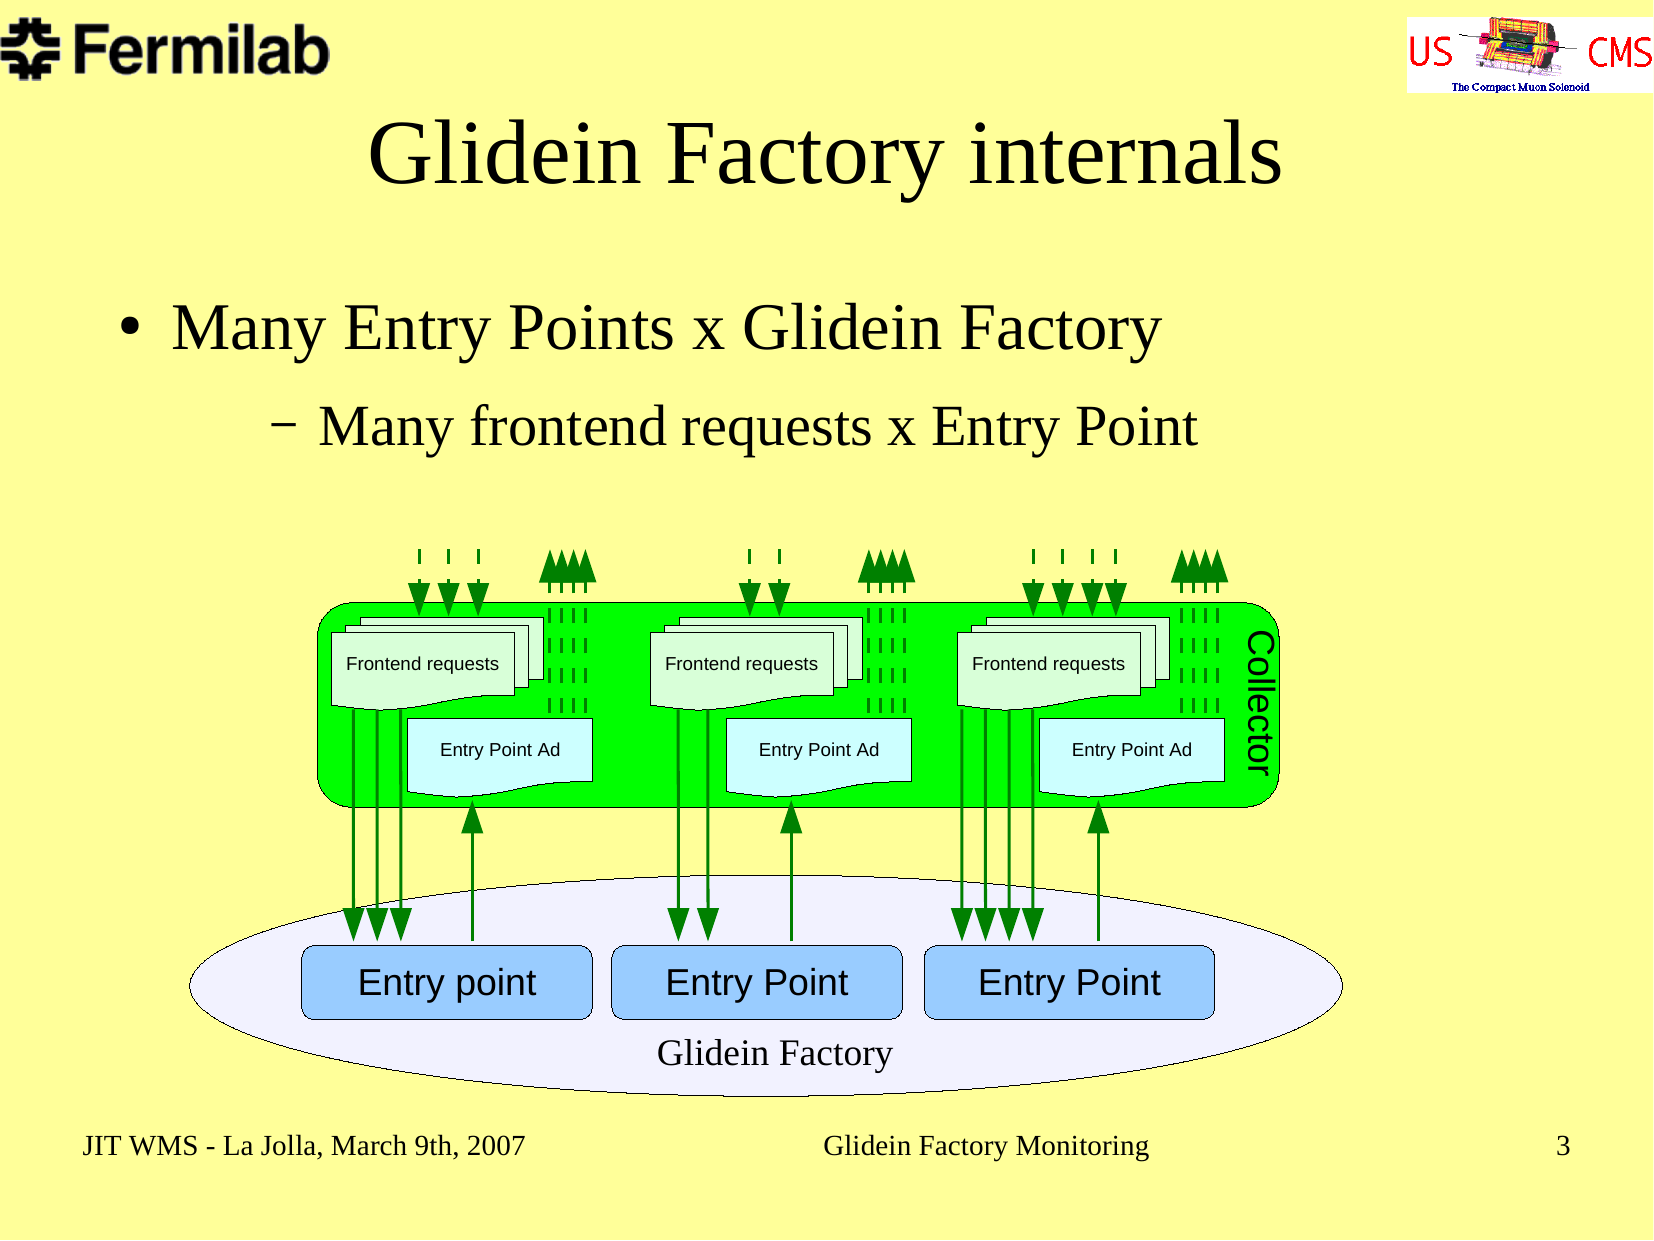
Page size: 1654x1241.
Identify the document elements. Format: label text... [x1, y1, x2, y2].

text_box Glidein Factory [642, 1024, 910, 1092]
list Many Entry Points x Glidein Factory Many frontend requests x Entry Point [82, 290, 1571, 1109]
picture [0, 17, 330, 81]
picture [1407, 17, 1654, 93]
title Glidein Factory internals [82, 49, 1571, 257]
